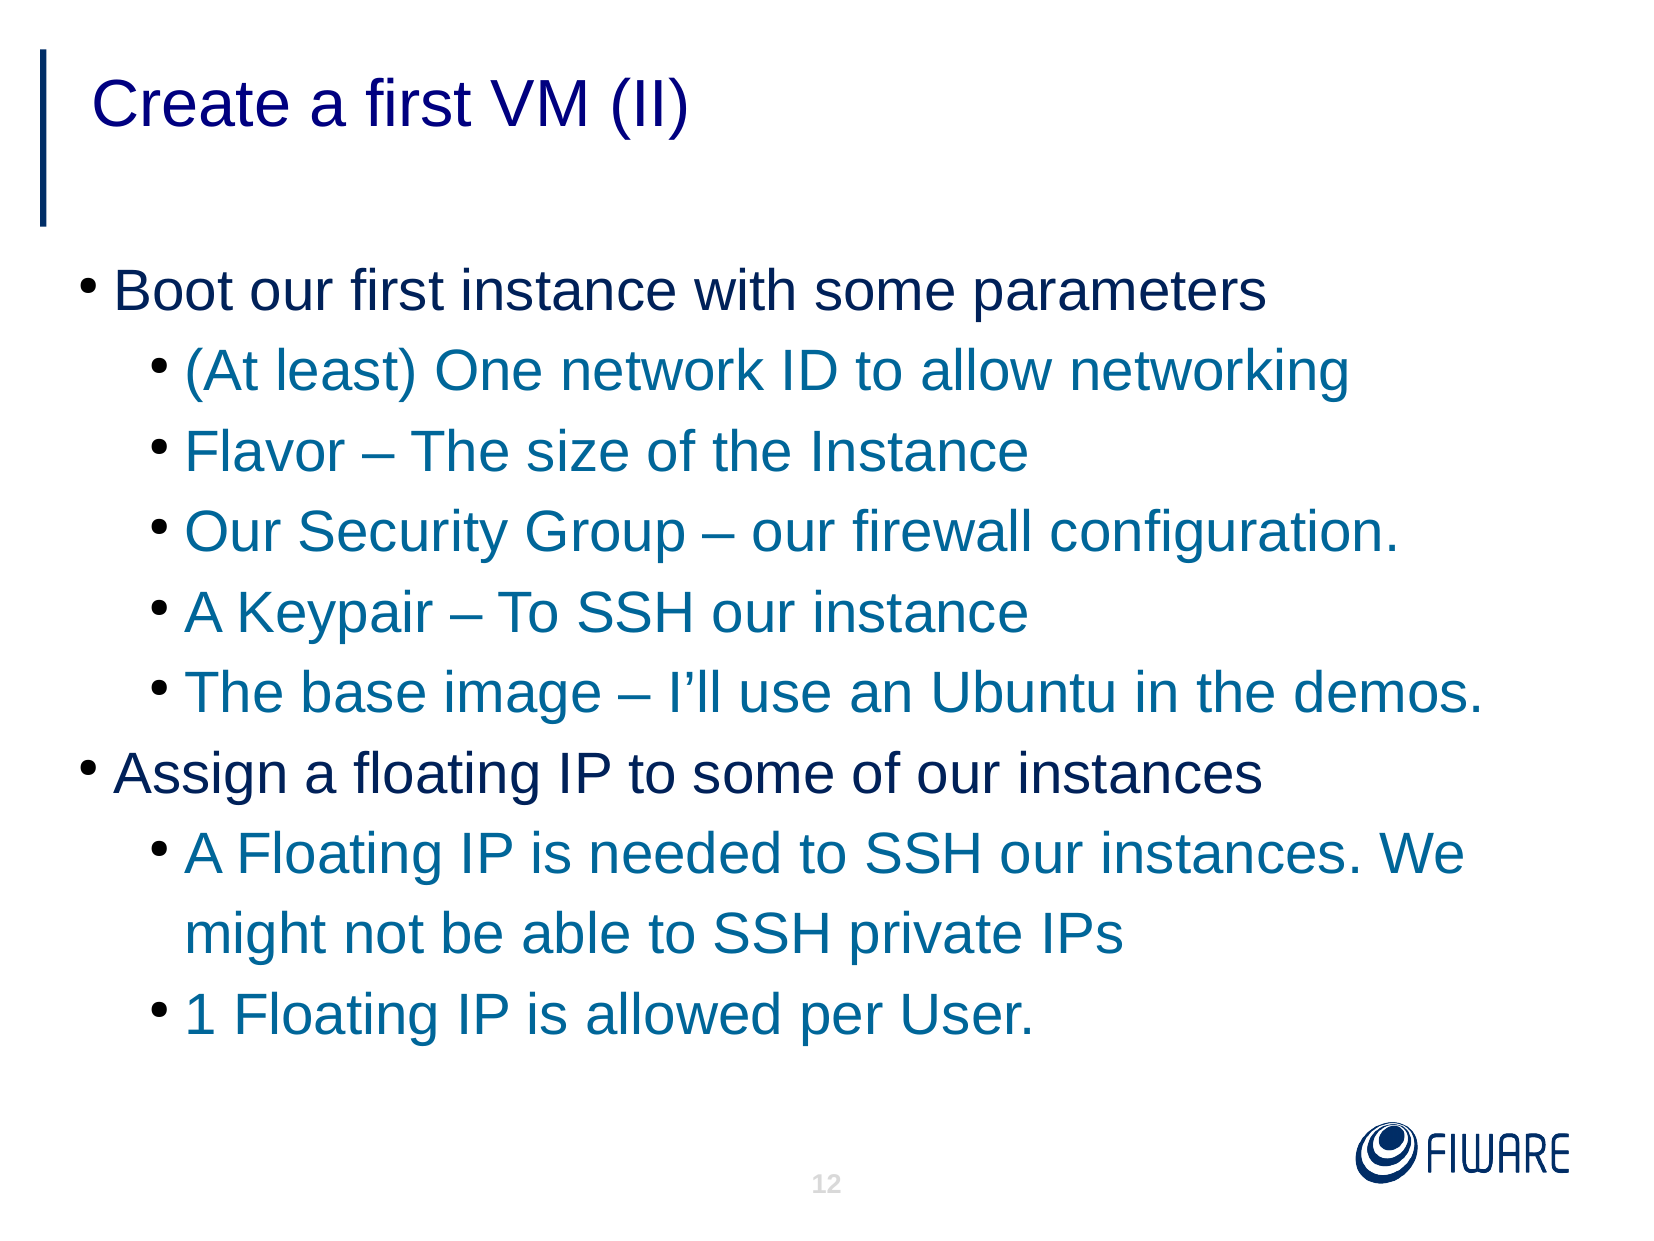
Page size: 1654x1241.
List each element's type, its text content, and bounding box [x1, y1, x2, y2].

slide_number <number> [733, 1149, 921, 1216]
picture [1351, 1116, 1575, 1188]
text_box Boot our first instance with some parameters (At least) One network ID to allow networking Flavor – The size of the Instance Our Security Group – our firewall configuration. A Keypair – To SSH our instance The base image – I’ll use an Ubuntu in the demos. Assign a floating IP to some of our instances A Floating IP is needed to SSH our instances. We might not be able to SSH private IPs 1 Floating IP is allowed per User. [63, 234, 1573, 1054]
title Create a first VM (II) [76, 51, 1408, 196]
